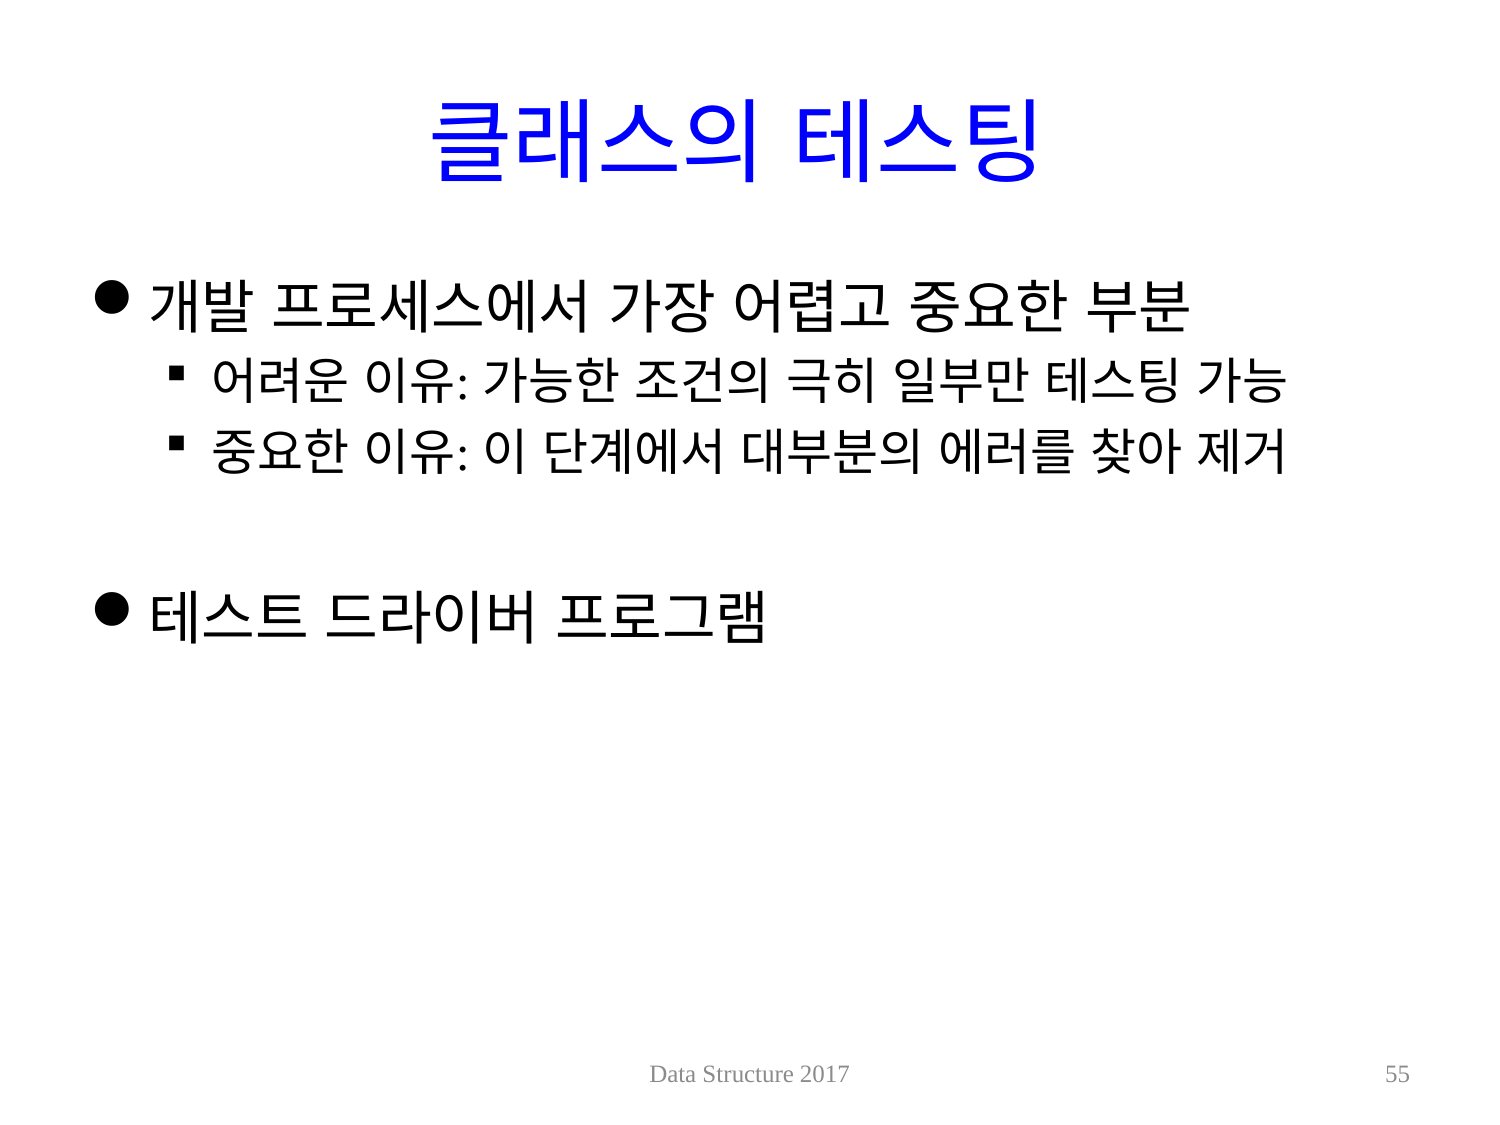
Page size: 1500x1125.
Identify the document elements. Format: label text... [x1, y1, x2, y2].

slide_number <숫자> [1074, 1042, 1425, 1103]
list 개발 프로세스에서 가장 어렵고 중요한 부분 어려운 이유: 가능한 조건의 극히 일부만 테스팅 가능 중요한 이유: 이 단계에서 대부분의 에러를 찾아 제거 테스트 드라이버 프로그램 [75, 262, 1425, 1005]
title 클래스의 테스팅 [75, 45, 1425, 233]
footer Data Structure 2017 [512, 1042, 988, 1103]
